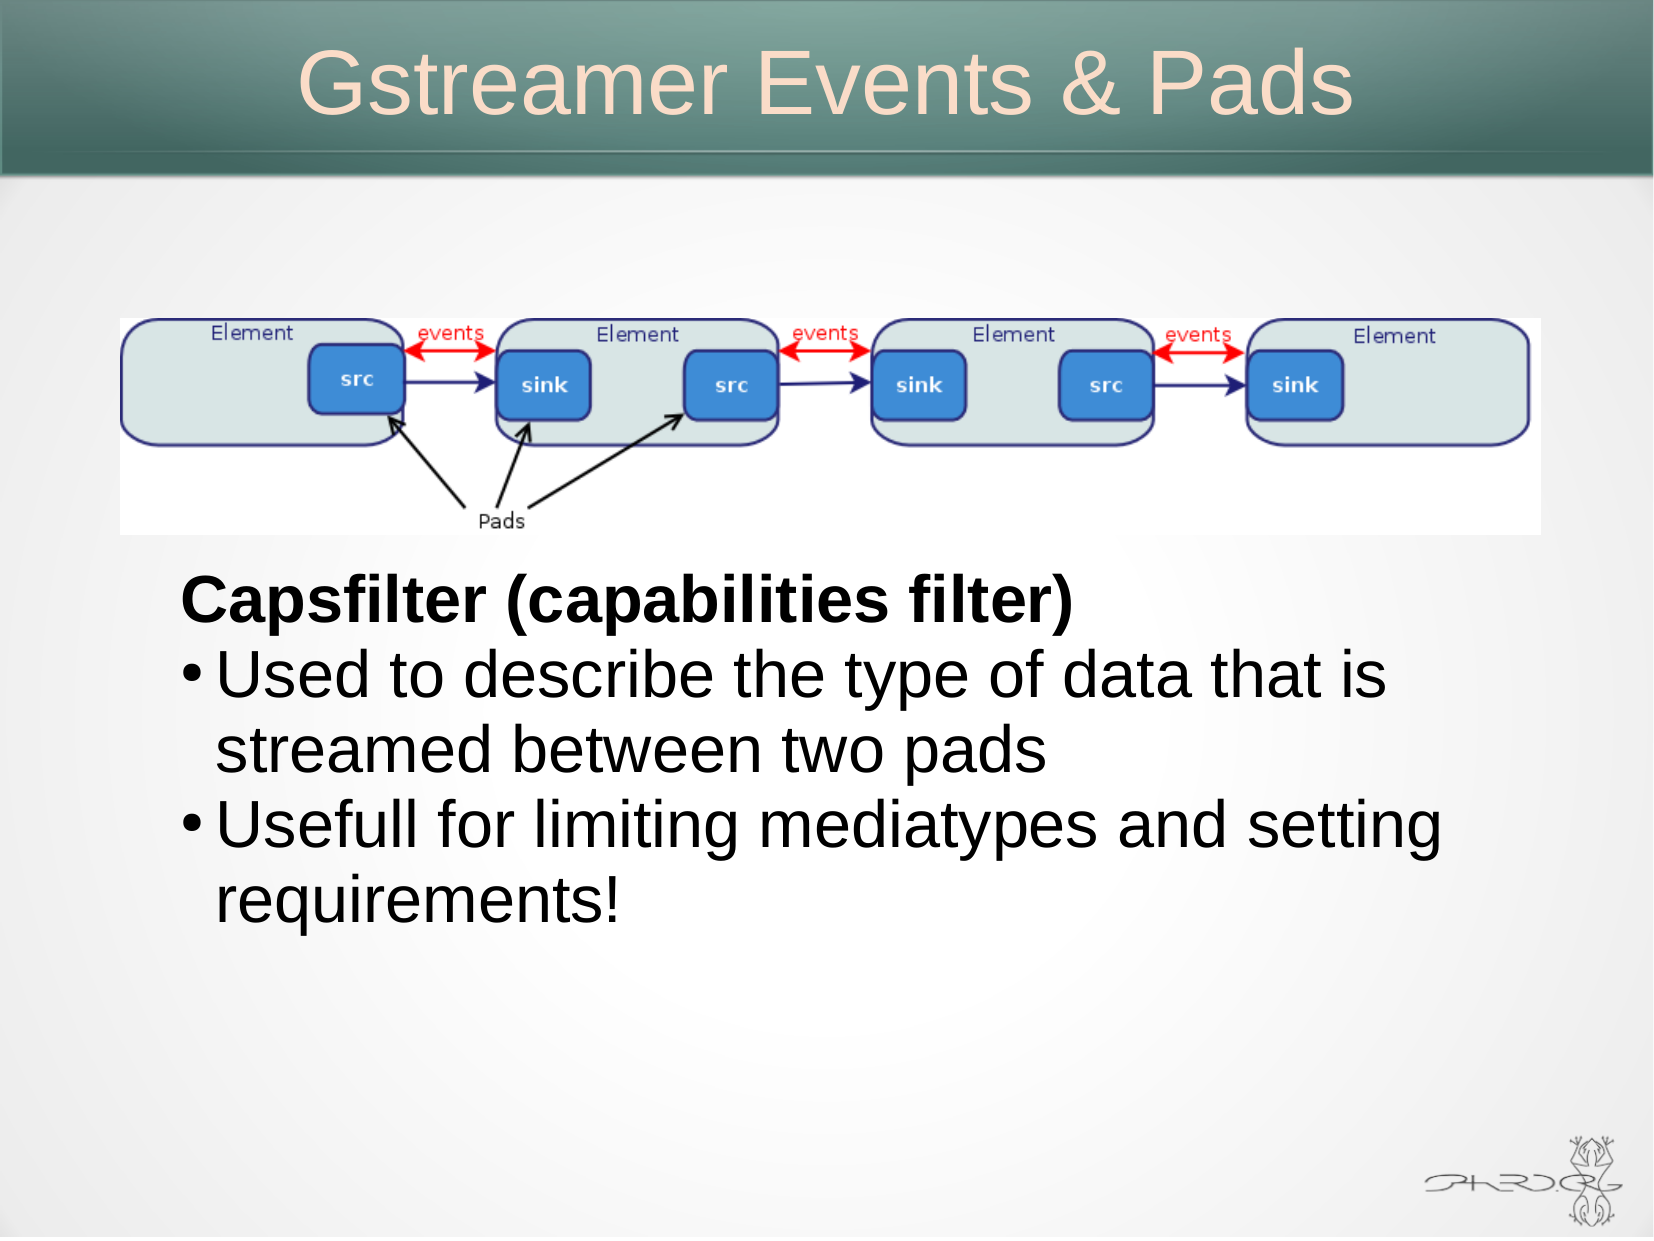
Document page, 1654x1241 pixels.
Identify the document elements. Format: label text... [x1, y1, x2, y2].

title Gstreamer Events & Pads [82, 11, 1571, 154]
text_box Capsfilter (capabilities filter) Used to describe the type of data that is streamed between two pads Usefull for limiting mediatypes and setting requirements! [165, 555, 1501, 944]
picture [0, 0, 1654, 1237]
